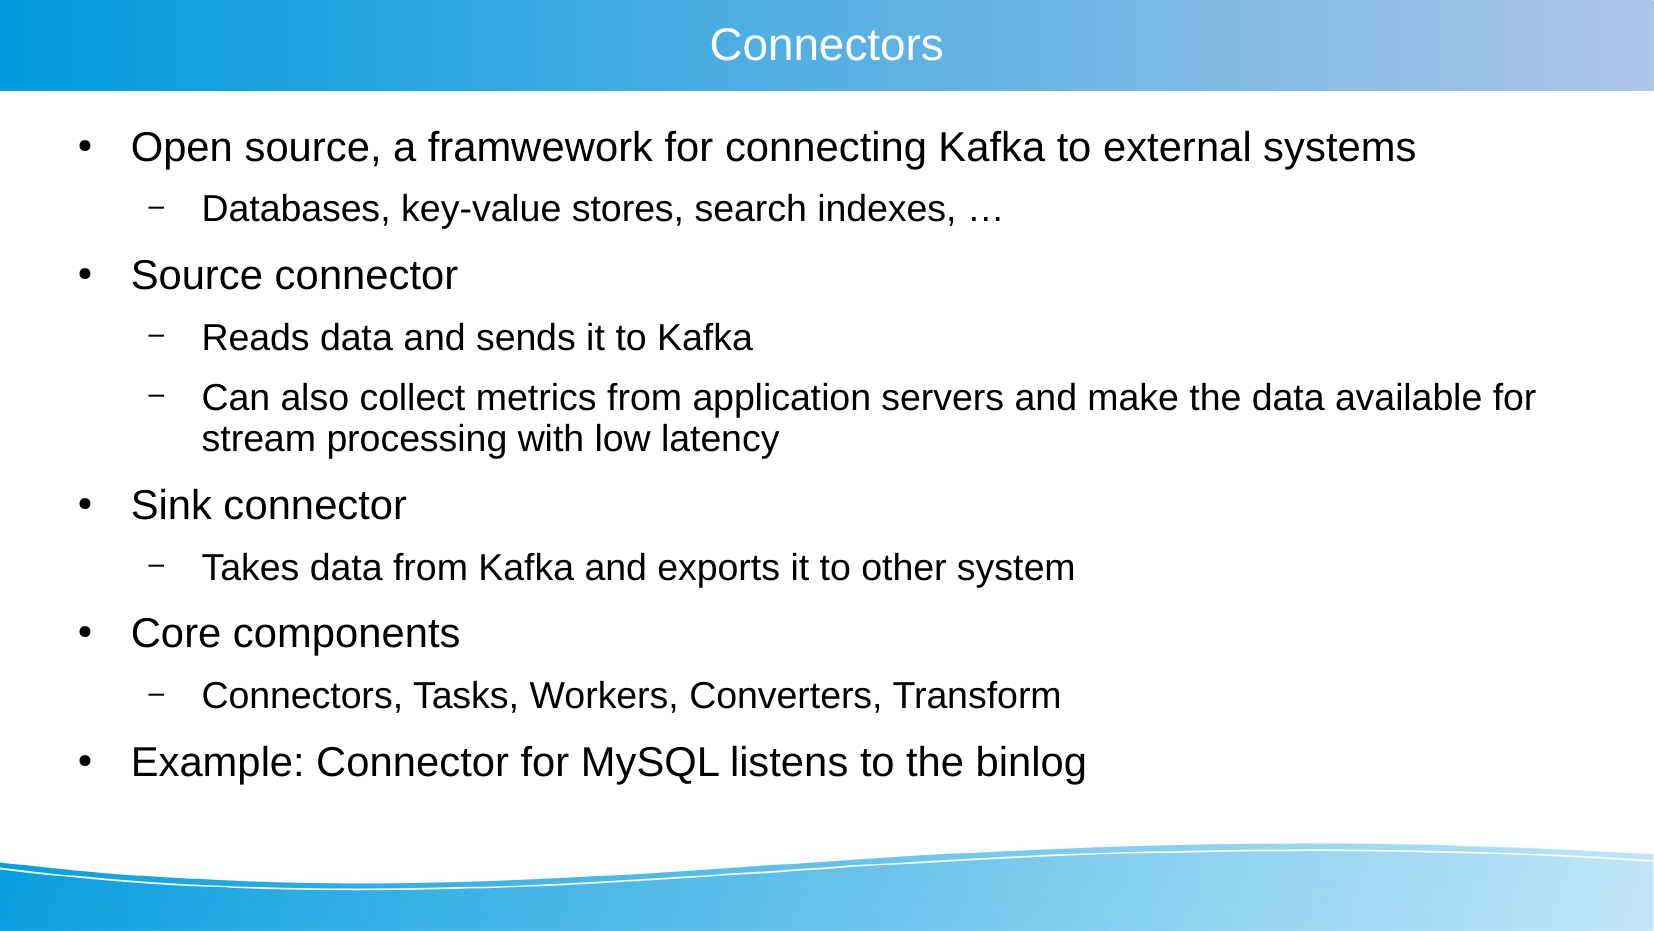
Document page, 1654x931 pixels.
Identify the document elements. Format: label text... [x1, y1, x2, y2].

title Connectors [82, 5, 1571, 85]
picture [0, 843, 1654, 931]
list Open source, a framwework for connecting Kafka to external systems Databases, key-value stores, search indexes, … Source connector Reads data and sends it to Kafka Can also collect metrics from application servers and make the data available for stream processing with low latency Sink connector Takes data from Kafka and exports it to other system Core components Connectors, Tasks, Workers, Converters, Transform Example: Connector for MySQL listens to the binlog [60, 123, 1591, 833]
